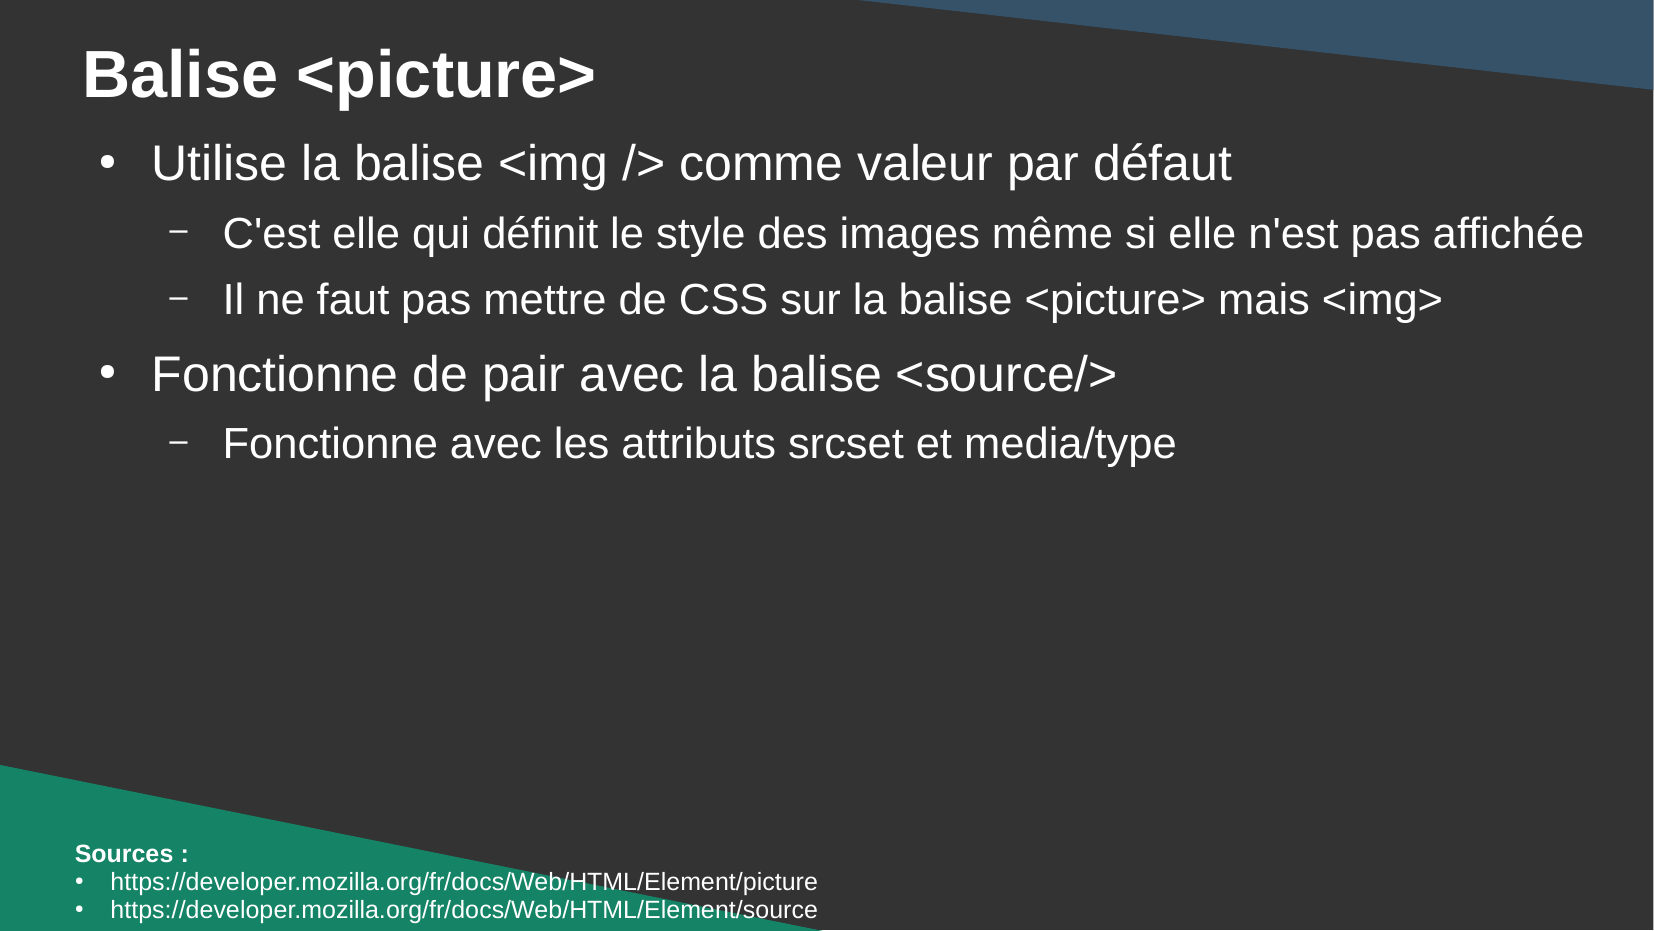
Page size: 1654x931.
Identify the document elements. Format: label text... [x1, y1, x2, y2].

text_box [858, 0, 1654, 90]
title Balise <picture> [82, 37, 1571, 122]
text_box [0, 764, 333, 931]
list Utilise la balise <img /> comme valeur par défaut C'est elle qui définit le style des images même si elle n'est pas affichée Il ne faut pas mettre de CSS sur la balise <picture> mais <img> Fonctionne de pair avec la balise <source/> Fonctionne avec les attributs srcset et media/type [80, 135, 1605, 780]
text_box Sources : https://developer.mozilla.org/fr/docs/Web/HTML/Element/picture https://developer.mozilla.org/fr/docs/Web/HTML/Element/source [60, 832, 1546, 931]
